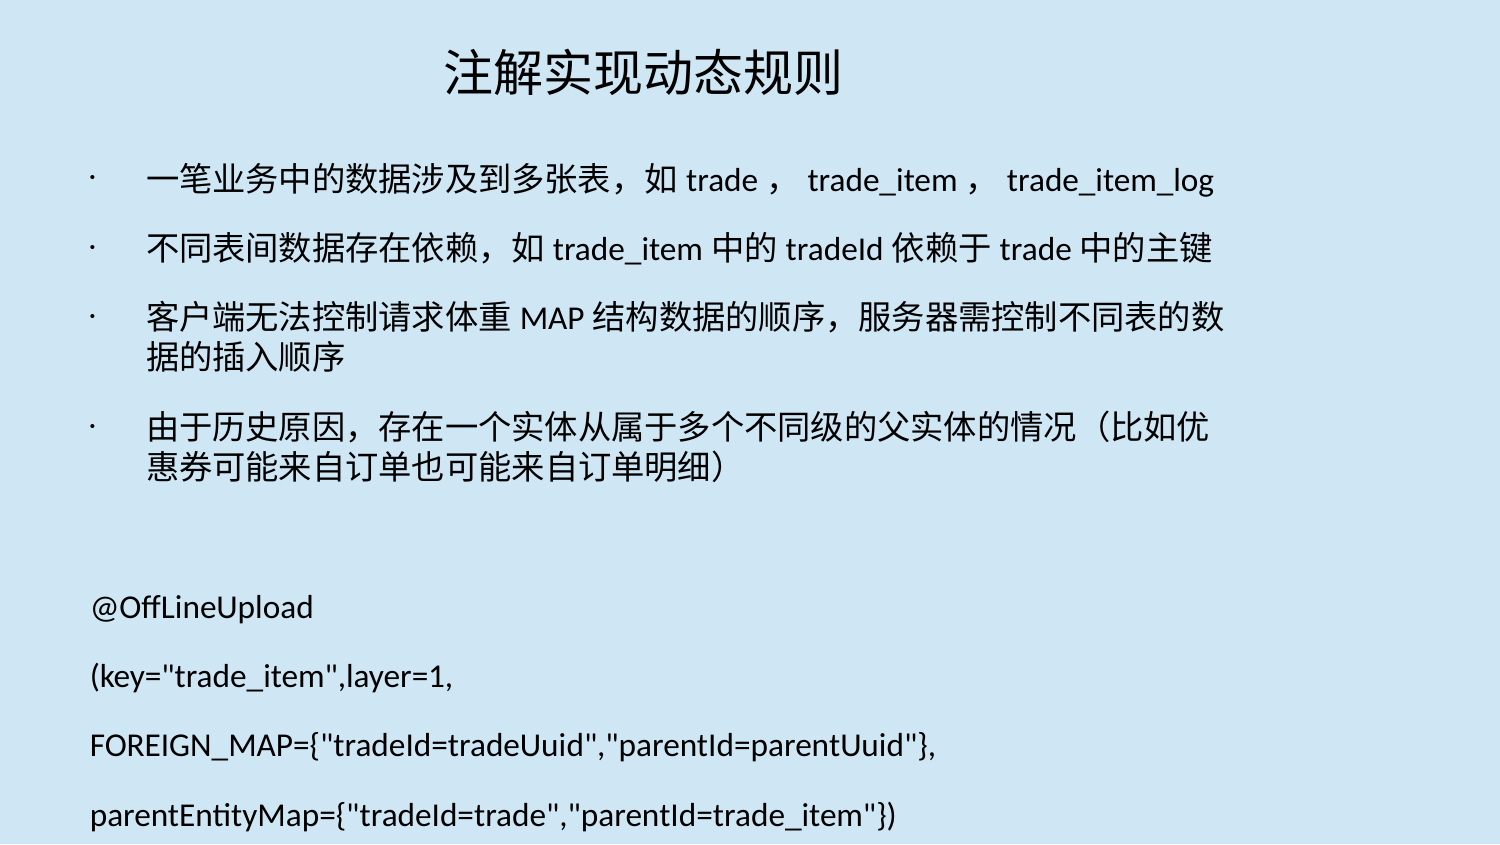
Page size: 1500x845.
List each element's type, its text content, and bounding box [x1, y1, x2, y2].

title 注解实现动态规则 [135, 33, 1152, 103]
list 一笔业务中的数据涉及到多张表，如trade，trade_item，trade_item_log 不同表间数据存在依赖，如trade_item中的tradeId依赖于trade中的主键 客户端无法控制请求体重MAP结构数据的顺序，服务器需控制不同表的数据的插入顺序 由于历史原因，存在一个实体从属于多个不同级的父实体的情况（比如优惠券可能来自订单也可能来自订单明细） @OffLineUpload (key="trade_item",layer=1, FOREIGN_MAP={"tradeId=tradeUuid","parentId=parentUuid"}, parentEntityMap={"tradeId=trade","parentId=trade_item"}) public class TradeItem [75, 150, 1258, 730]
